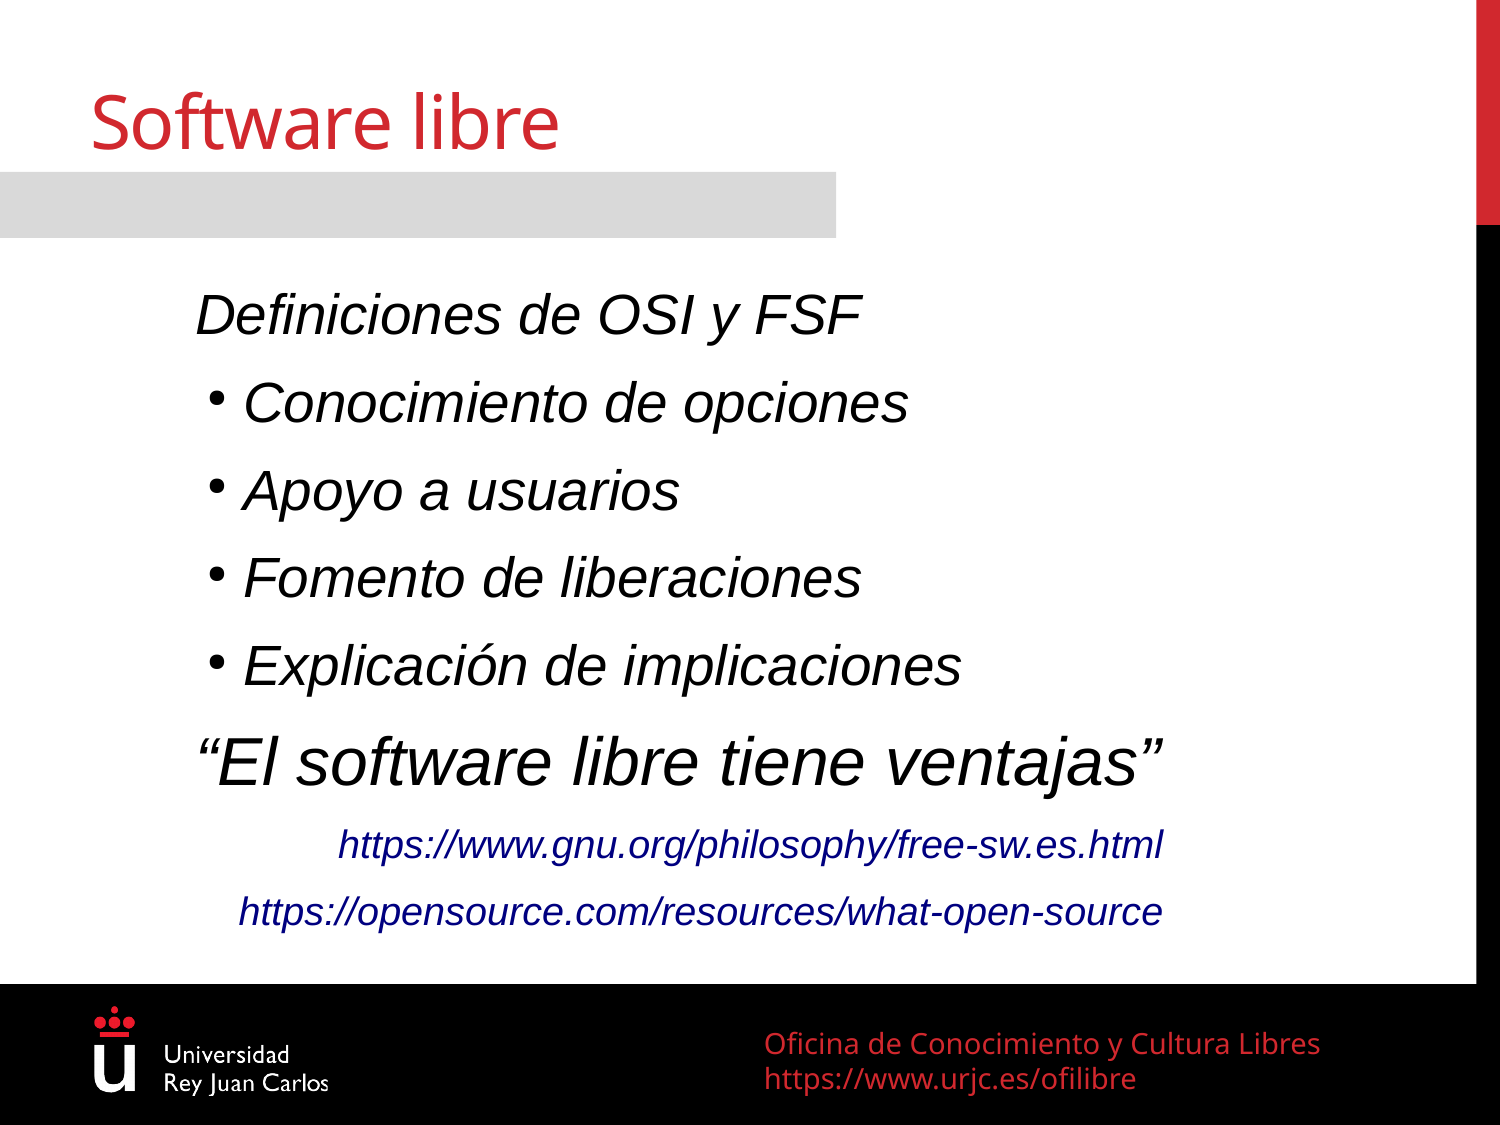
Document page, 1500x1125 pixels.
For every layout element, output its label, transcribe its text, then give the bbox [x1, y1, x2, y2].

text_box Software libre [0, 24, 1326, 172]
text_box Oficina de Conocimiento y Cultura Libres https://www.urjc.es/ofilibre [748, 1017, 1500, 1125]
list Definiciones de OSI y FSF Conocimiento de opciones Apoyo a usuarios Fomento de liberaciones Explicación de implicaciones “El software libre tiene ventajas” https://www.gnu.org/philosophy/free-sw.es.html https://opensource.com/resources/what-open-source [180, 270, 1276, 961]
text_box [0, 984, 1500, 1125]
picture [94, 1006, 328, 1096]
text_box [0, 171, 837, 238]
